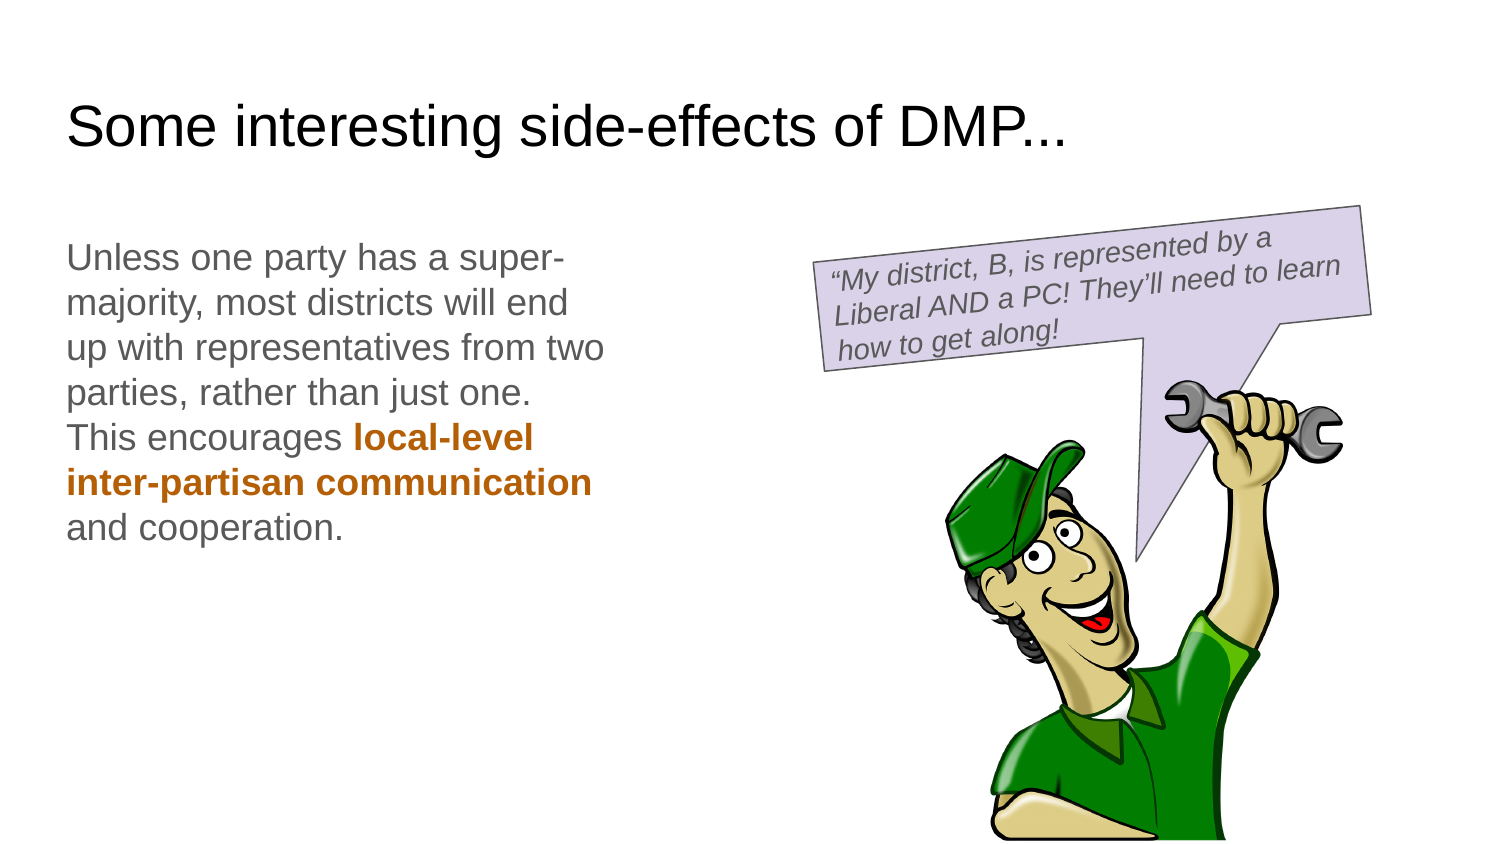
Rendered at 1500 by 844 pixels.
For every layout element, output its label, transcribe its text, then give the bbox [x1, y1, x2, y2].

text_box “My district, B, is represented by a Liberal AND a PC! They’ll need to learn how to get along! [813, 205, 1372, 380]
title Some interesting side-effects of DMP... [51, 72, 1449, 169]
picture [945, 380, 1343, 844]
list Unless one party has a super-majority, most districts will end up with representatives from two parties, rather than just one. This encourages local-level inter-partisan communication and cooperation. [51, 218, 623, 753]
